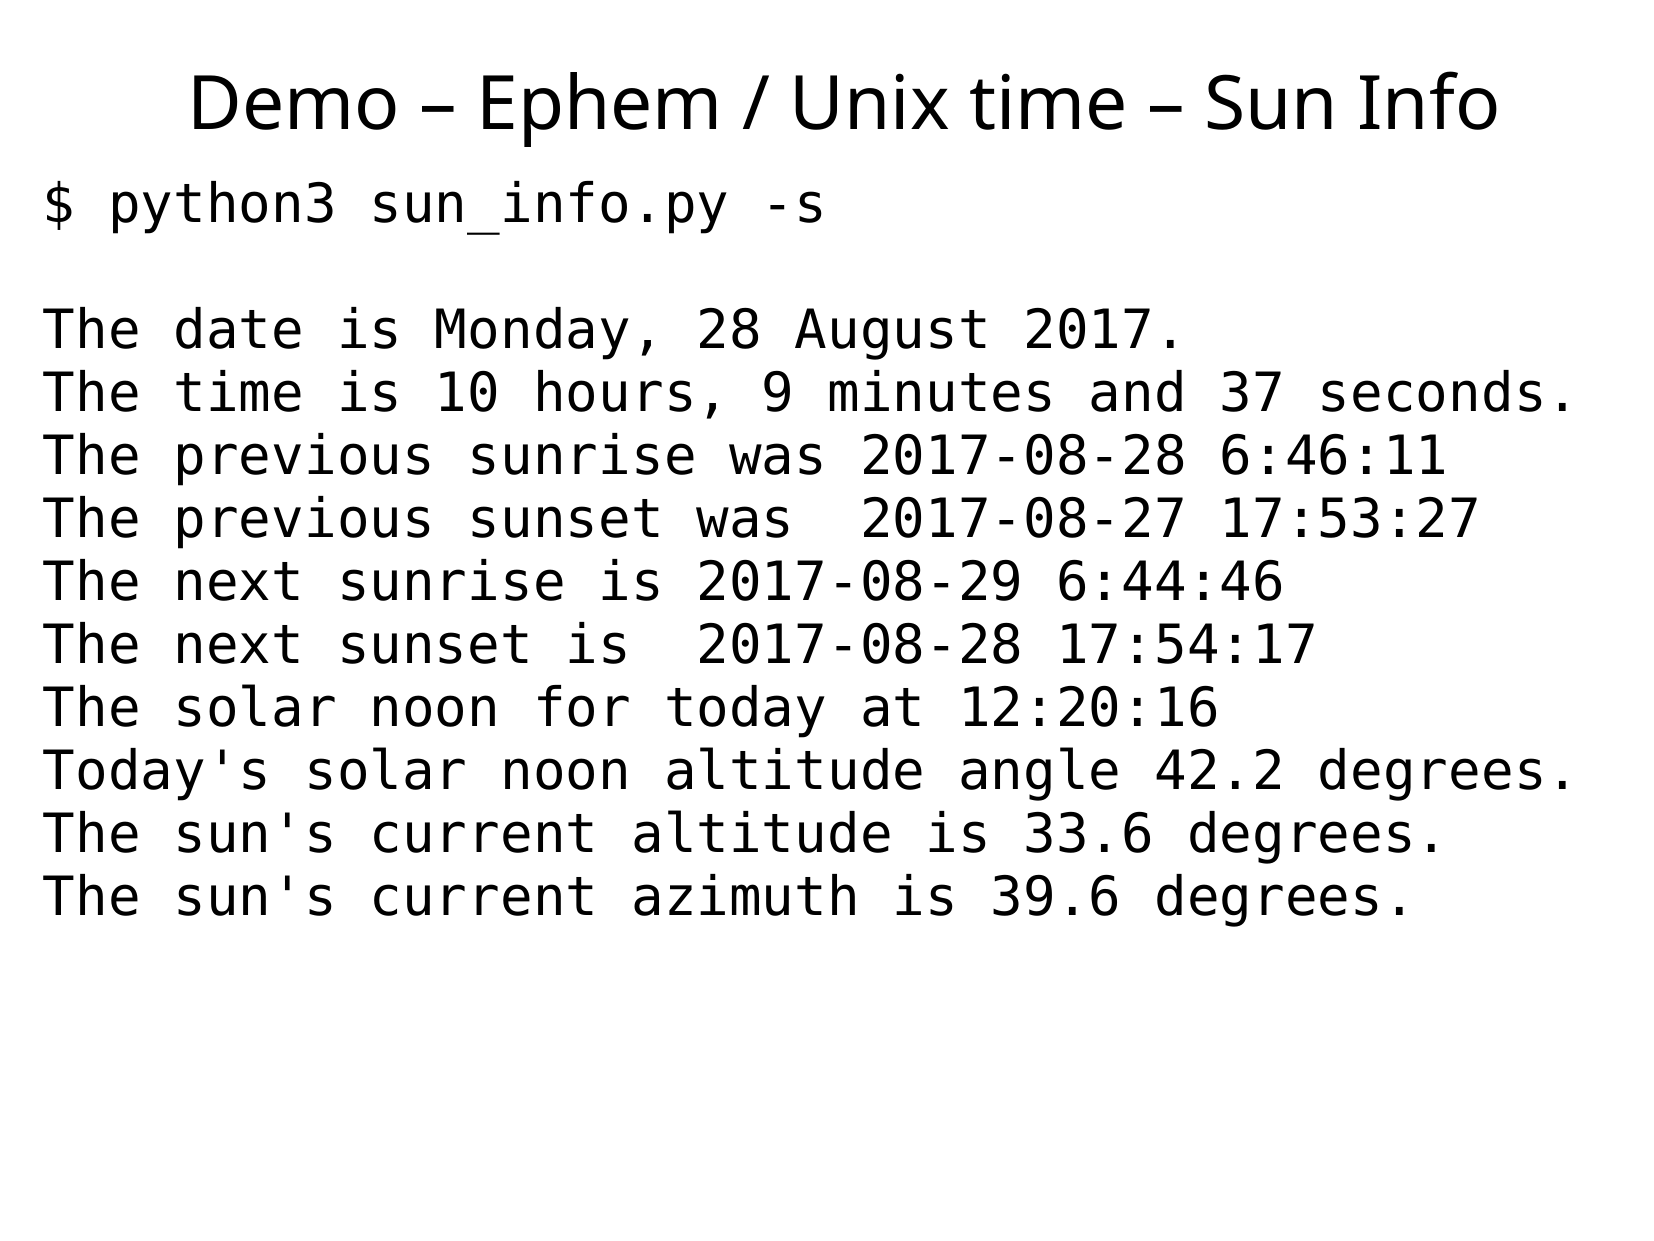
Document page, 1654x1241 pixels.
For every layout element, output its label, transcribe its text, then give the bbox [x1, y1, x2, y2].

title Demo – Ephem / Unix time – Sun Info [82, 49, 1571, 151]
text_box $ python3 sun_info.py -s The date is Monday, 28 August 2017. The time is 10 hours, 9 minutes and 37 seconds. The previous sunrise was 2017-08-28 6:46:11 The previous sunset was 2017-08-27 17:53:27 The next sunrise is 2017-08-29 6:44:46 The next sunset is 2017-08-28 17:54:17 The solar noon for today at 12:20:16 Today's solar noon altitude angle 42.2 degrees. The sun's current altitude is 33.6 degrees. The sun's current azimuth is 39.6 degrees. [27, 165, 1622, 962]
